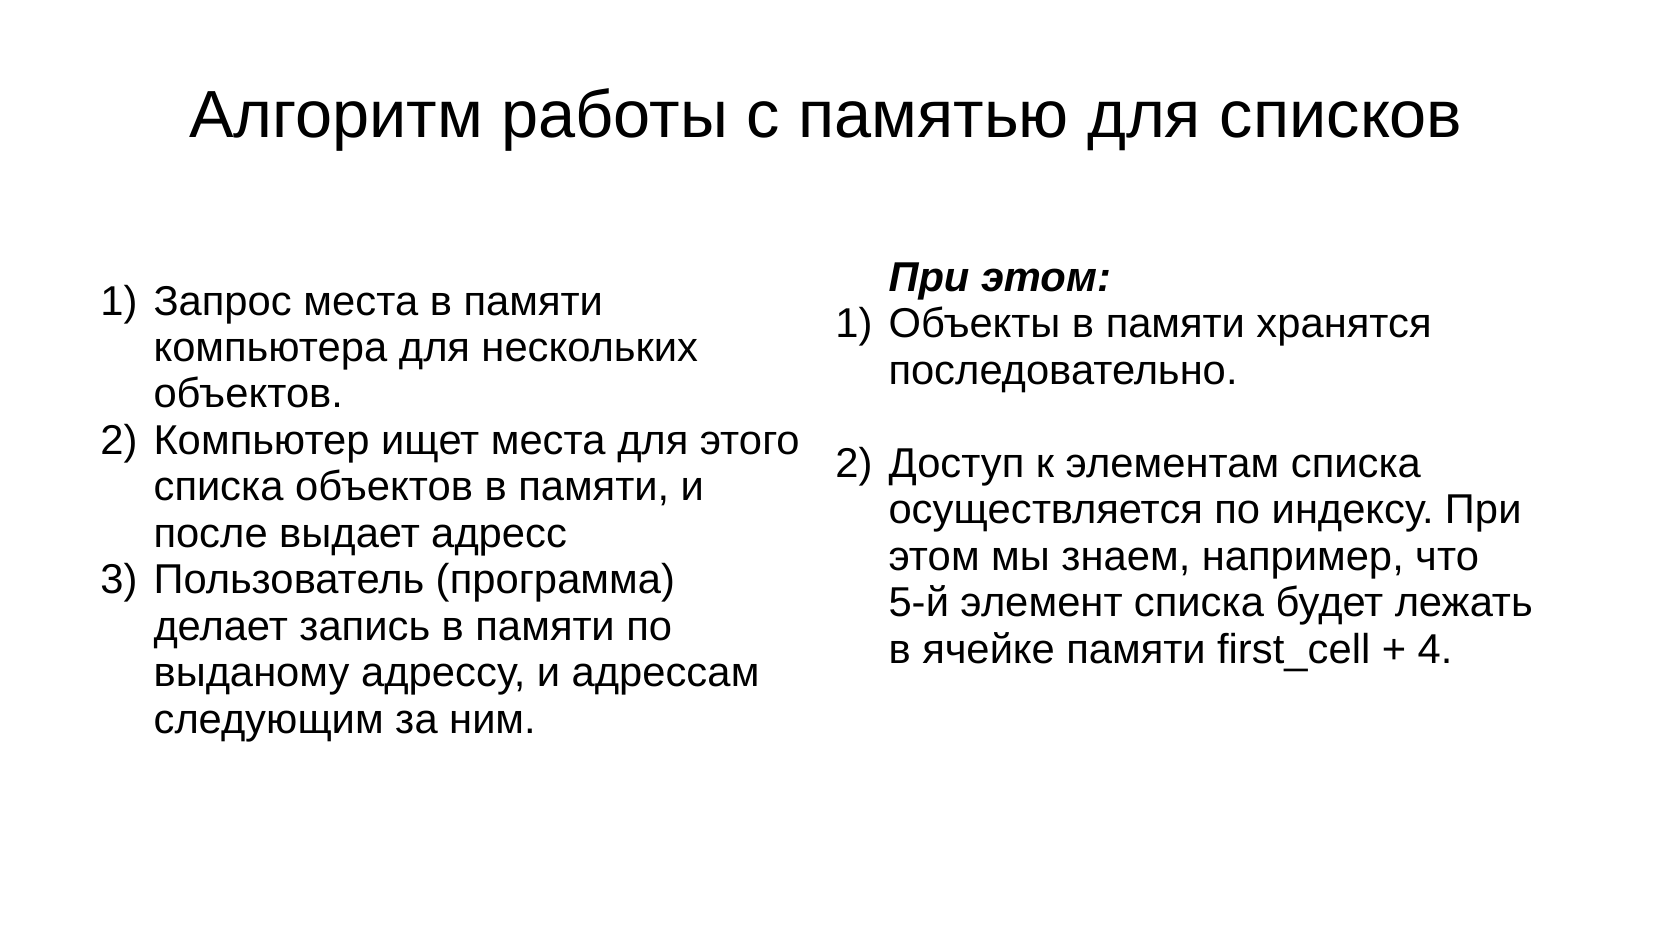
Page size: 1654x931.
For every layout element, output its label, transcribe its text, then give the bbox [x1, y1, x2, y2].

title Алгоритм работы с памятью для списков [0, 12, 1654, 218]
subtitle Запрос места в памяти компьютера для нескольких объектов. Компьютер ищет места для этого списка объектов в памяти, и после выдает адресс Пользователь (программа) делает запись в памяти по выданому адрессу, и адрессам следующим за ним. [82, 207, 811, 766]
text_box При этом: Объекты в памяти хранятся последовательно. Доступ к элементам списка осуществляется по индексу. При этом мы знаем, например, что 5-й элемент списка будет лежать в ячейке памяти first_cell + 4. [817, 207, 1546, 766]
